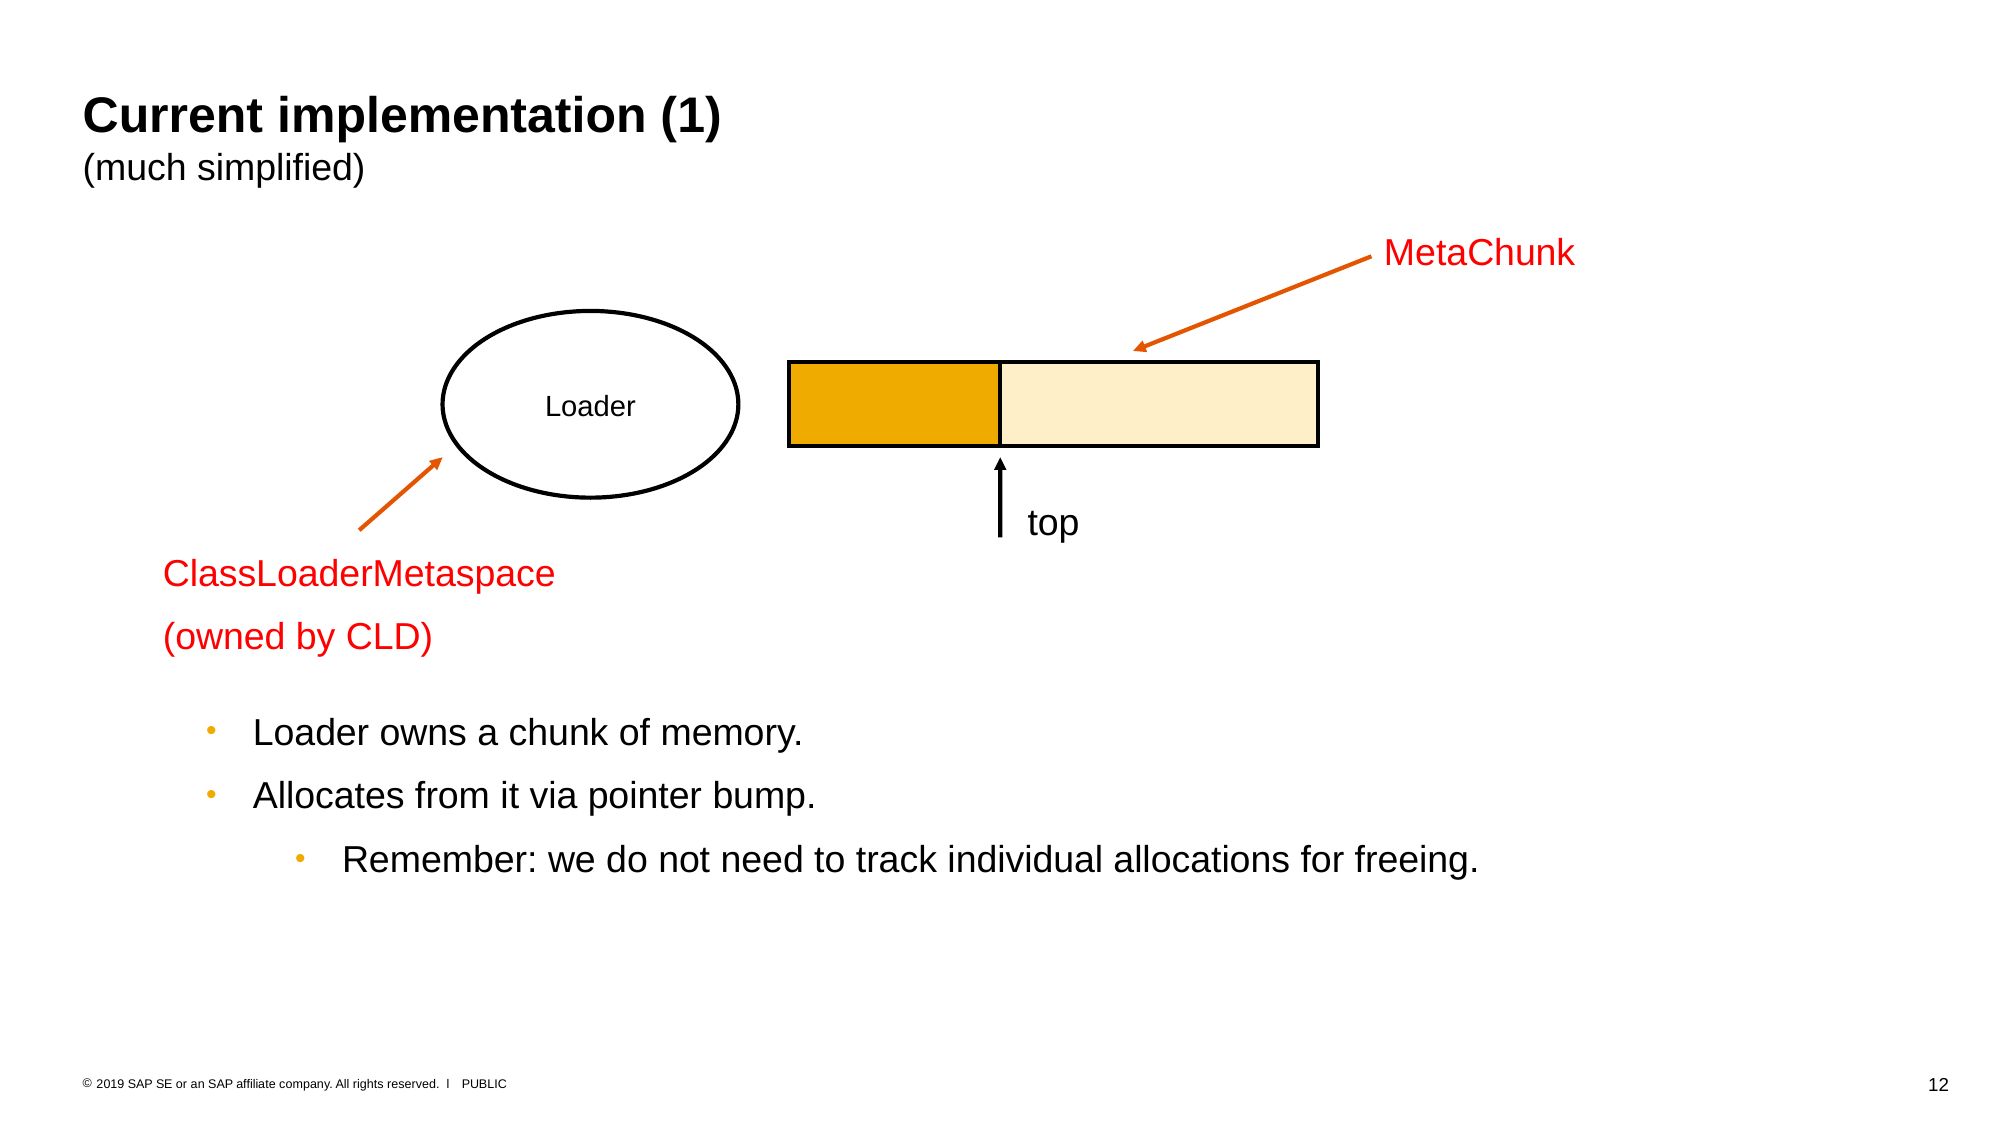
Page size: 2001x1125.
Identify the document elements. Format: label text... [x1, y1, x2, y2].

text_box top [1064, 517, 1074, 533]
text_box [788, 362, 1319, 447]
text_box ClassLoaderMetaspace (owned by CLD) [162, 548, 556, 658]
text_box MetaChunk [1383, 228, 1576, 274]
text_box top [1027, 497, 1080, 543]
text_box Loader owns a chunk of memory. Allocates from it via pointer bump. Remember: we do not need to track individual allocations for freeing. [205, 707, 1747, 945]
title Current implementation (1) (much simplified) [82, 82, 1918, 189]
text_box Loader [442, 310, 739, 498]
